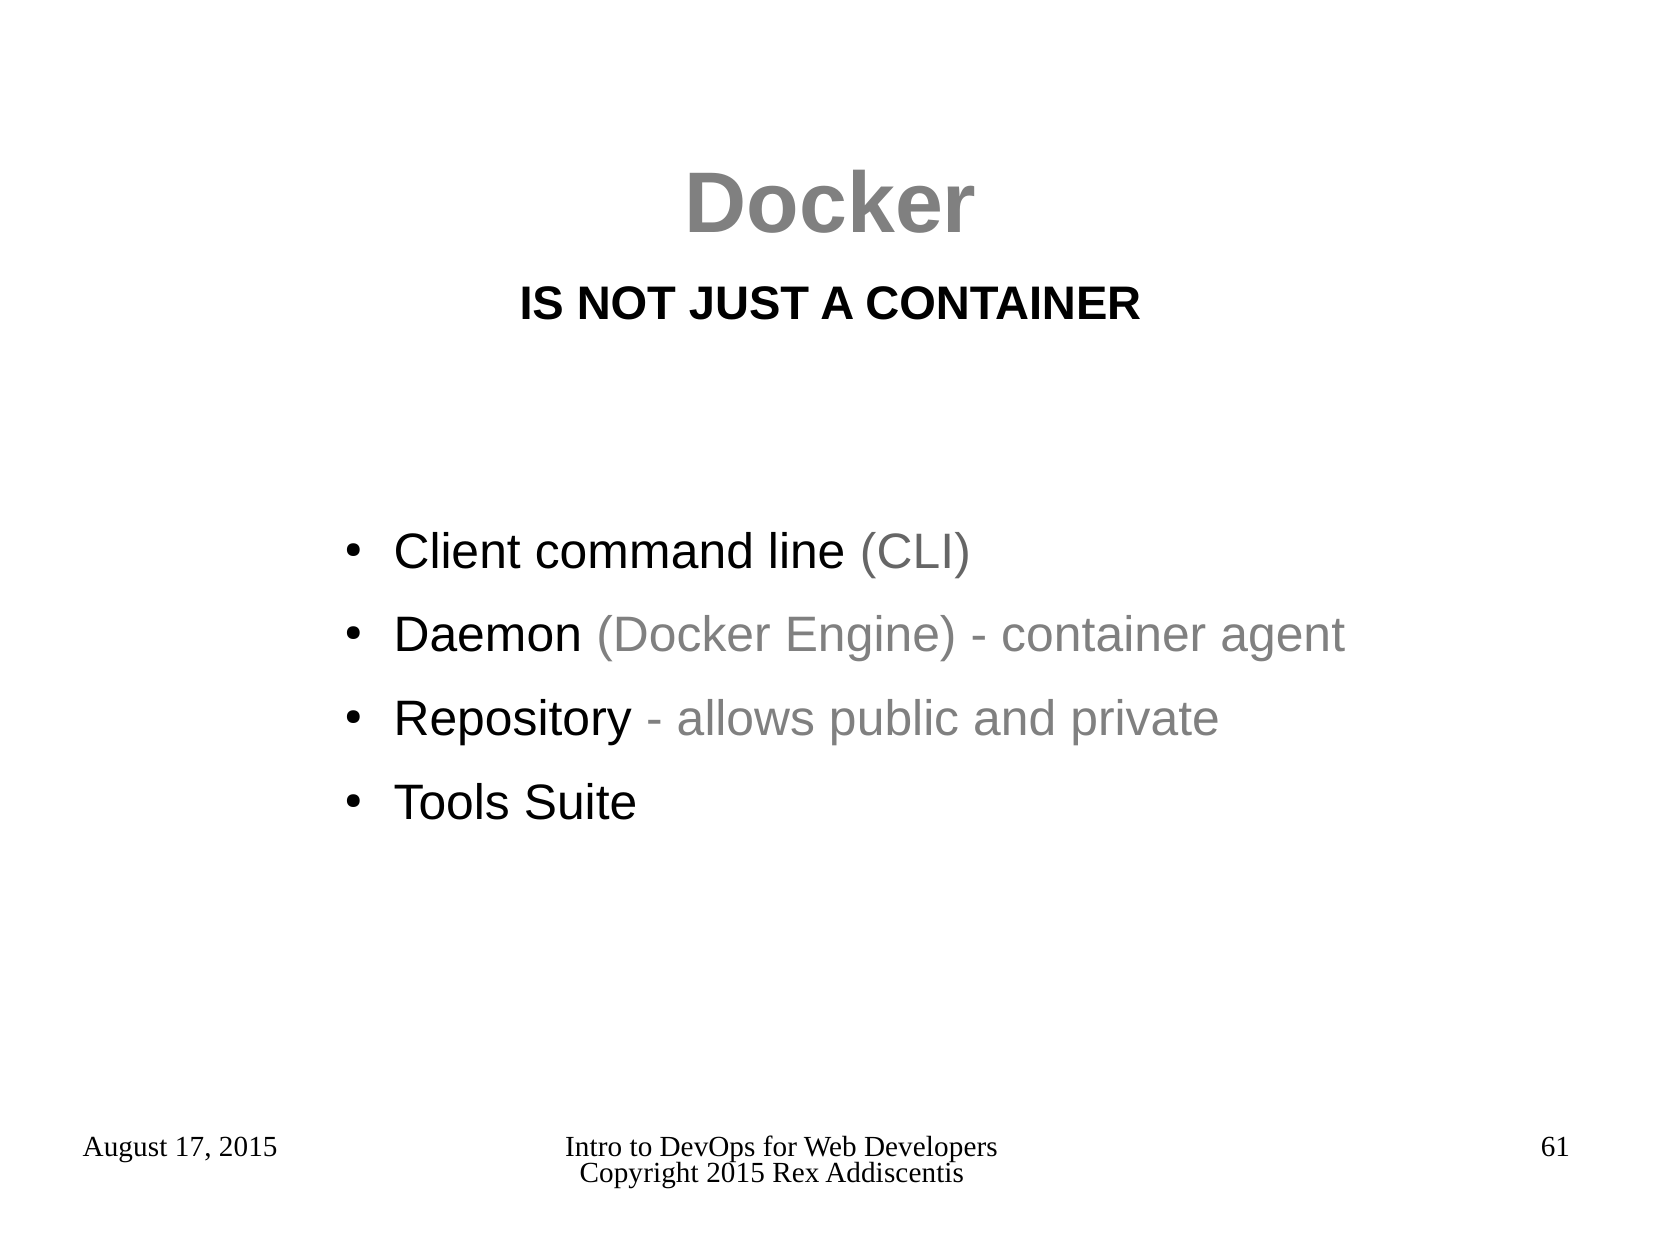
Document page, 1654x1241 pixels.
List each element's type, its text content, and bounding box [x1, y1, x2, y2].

list Client command line (CLI) Daemon (Docker Engine) - container agent Repository - allows public and private Tools Suite [328, 495, 1381, 886]
list Docker IS NOT JUST A CONTAINER [86, 140, 1575, 331]
